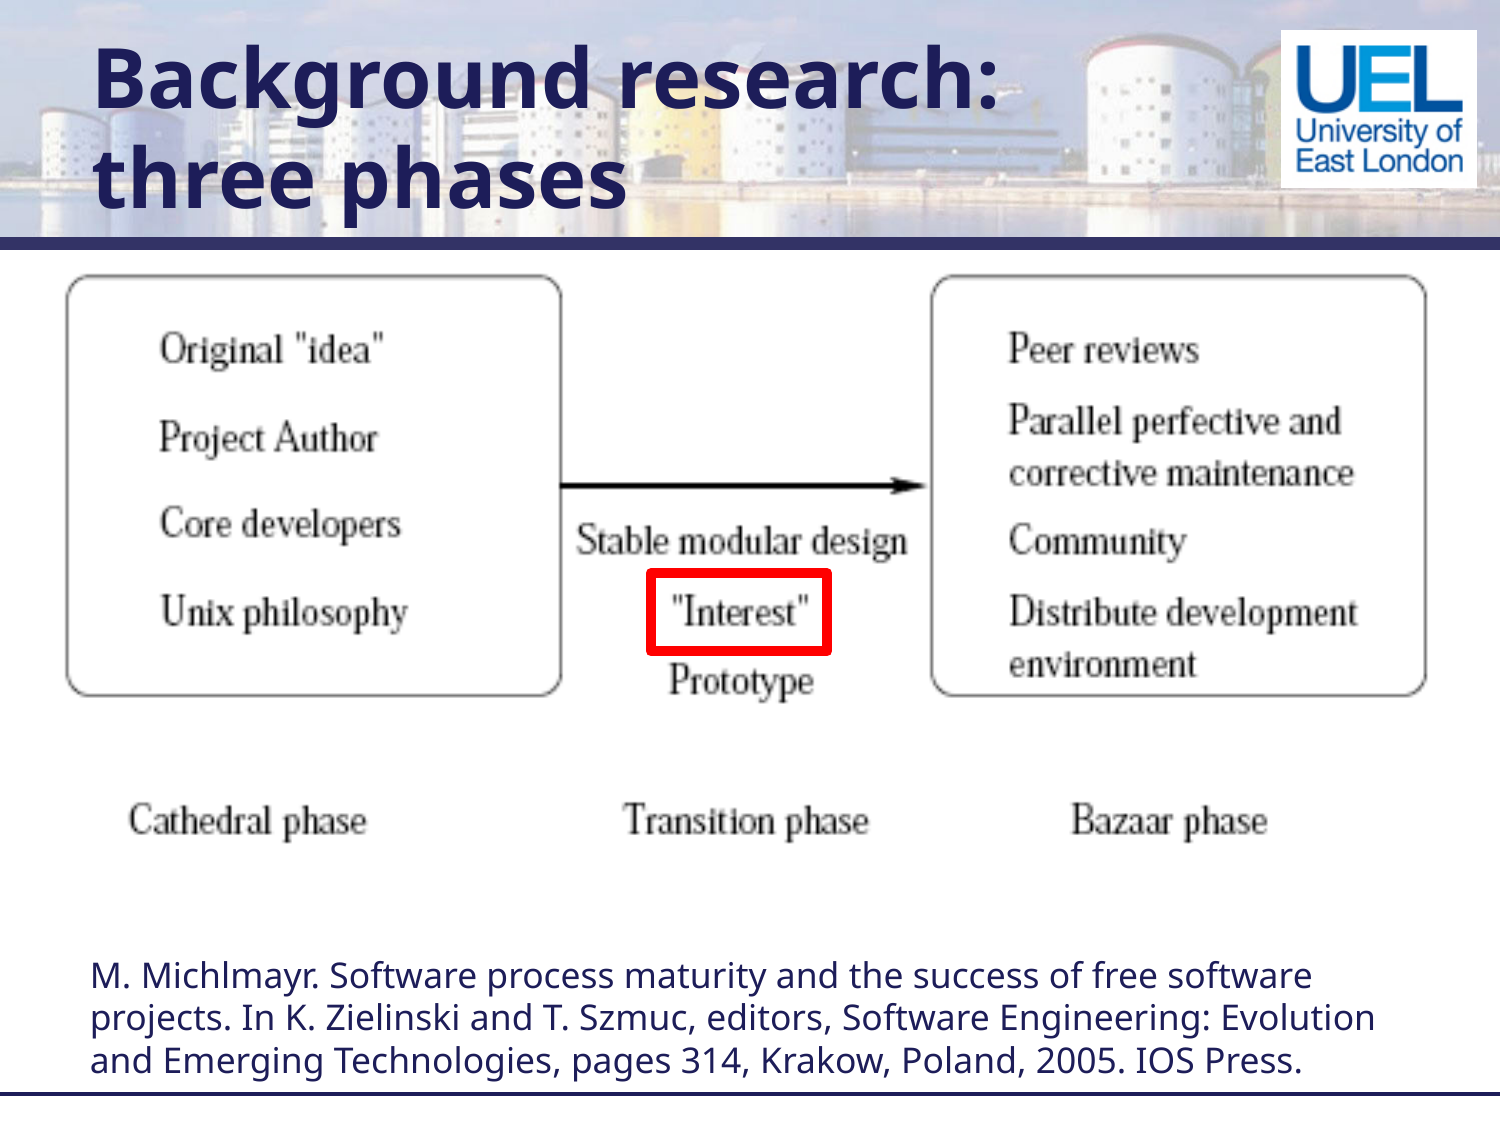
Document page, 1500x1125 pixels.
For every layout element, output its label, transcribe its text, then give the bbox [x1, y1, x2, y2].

title Background research: three phases [76, 10, 1247, 241]
picture [0, 0, 1500, 237]
list M. Michlmayr. Software process maturity and the success of free software projects. In K. Zielinski and T. Szmuc, editors, Software Engineering: Evolution and Emerging Technologies, pages 314, Krakow, Poland, 2005. IOS Press. [75, 944, 1425, 1115]
picture [58, 264, 1442, 855]
